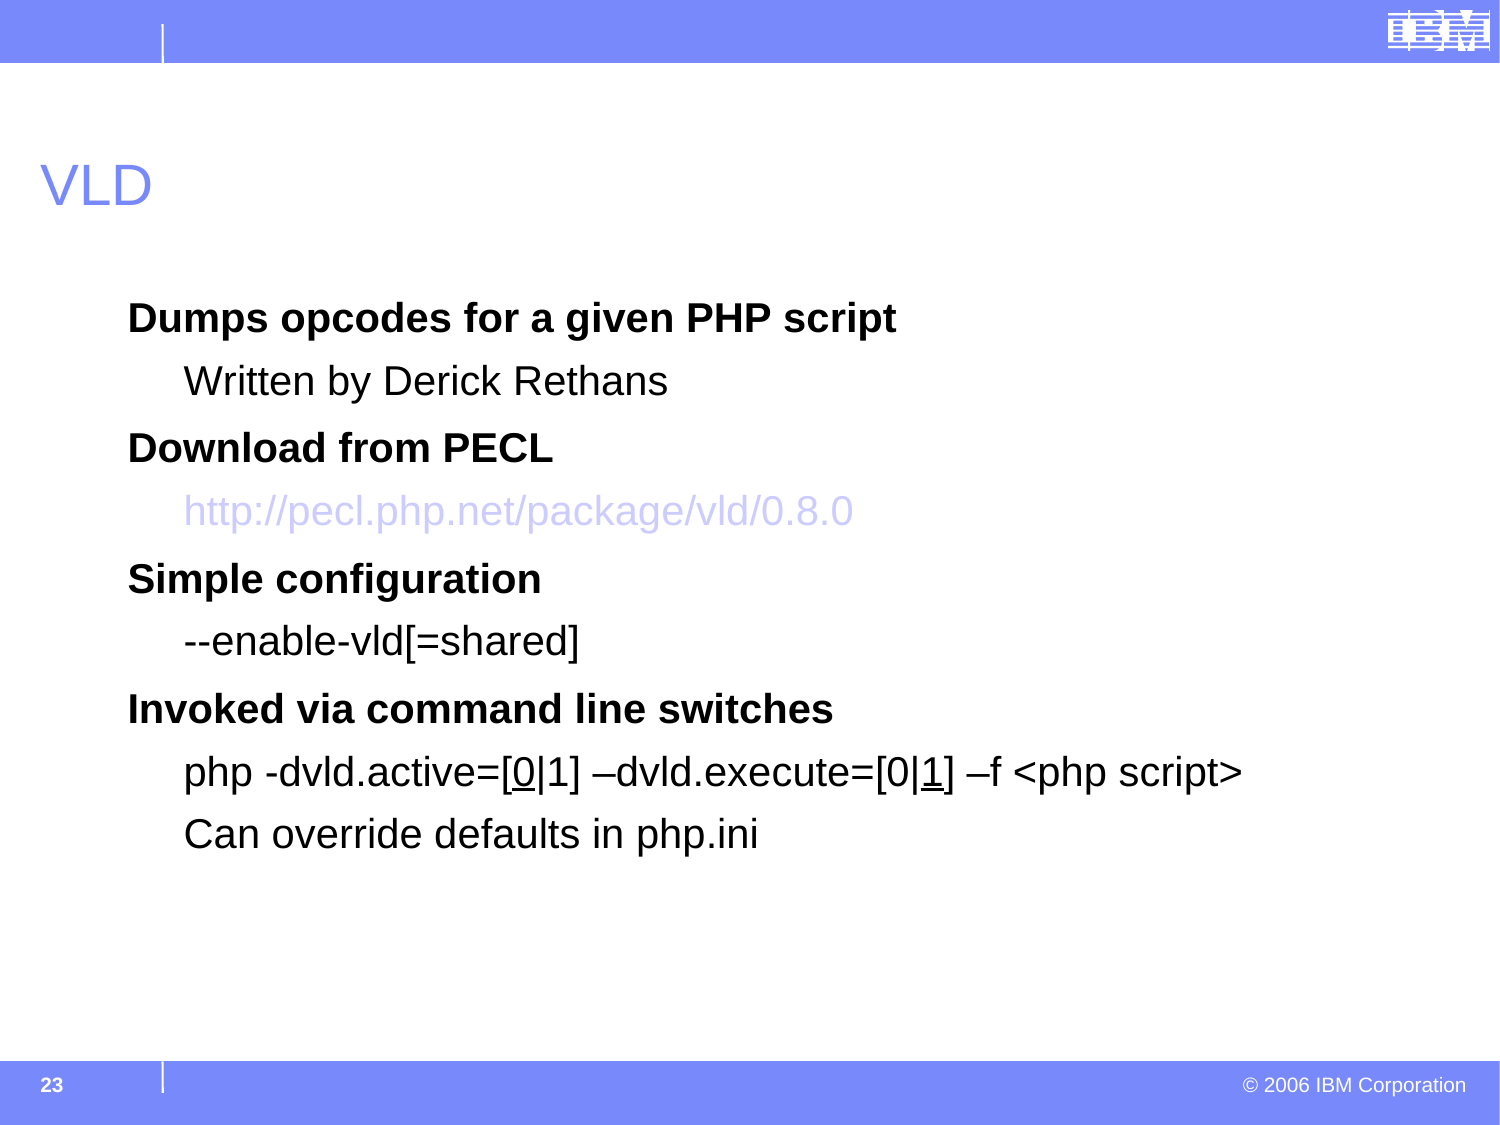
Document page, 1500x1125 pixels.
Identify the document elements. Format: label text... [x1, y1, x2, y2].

list Dumps opcodes for a given PHP script Written by Derick Rethans Download from PECL http://pecl.php.net/package/vld/0.8.0 Simple configuration --enable-vld[=shared] Invoked via command line switches php -dvld.active=[0|1] –dvld.execute=[0|1] –f <php script> Can override defaults in php.ini [112, 291, 1388, 1085]
title VLD [25, 123, 1378, 225]
